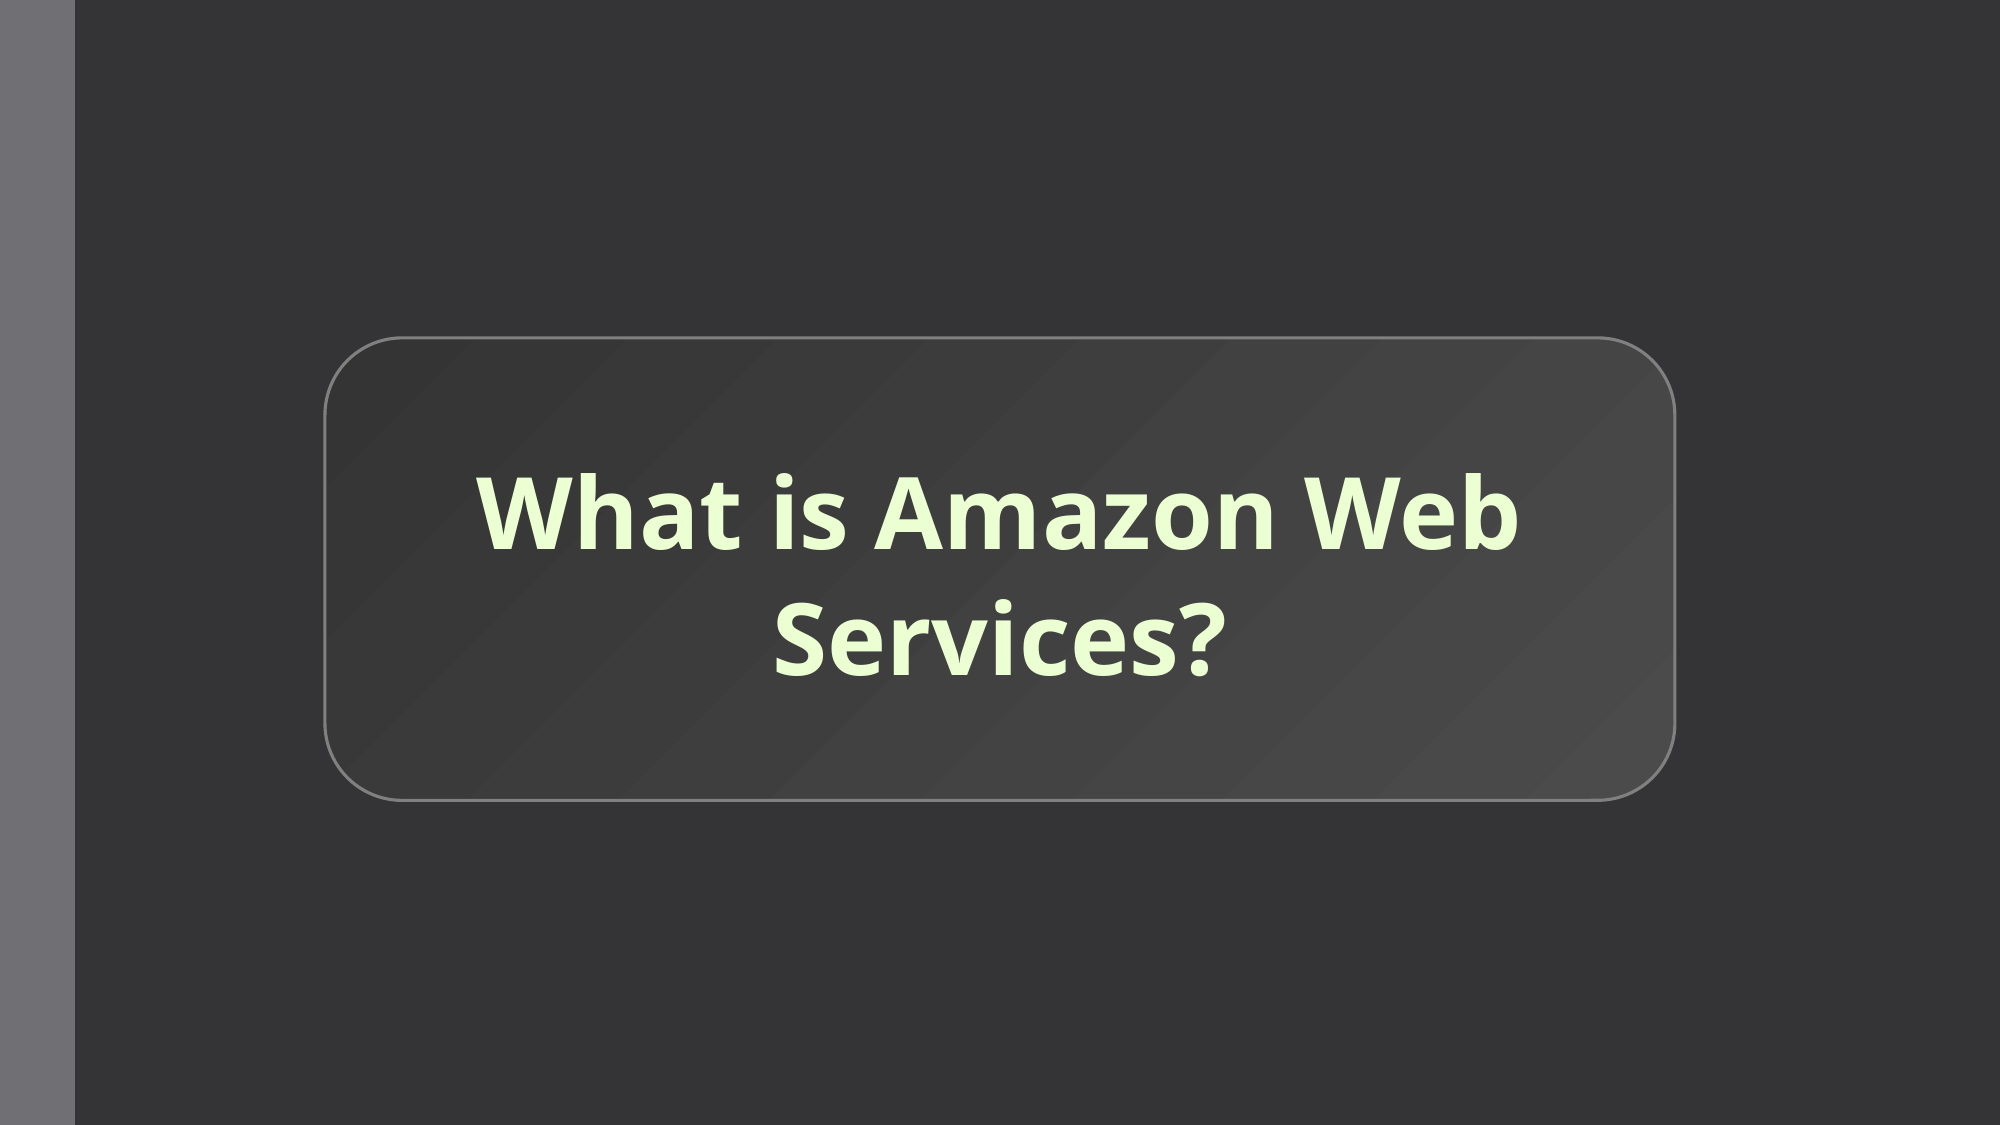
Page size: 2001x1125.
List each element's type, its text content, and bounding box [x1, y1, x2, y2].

text_box What is Amazon Web Services? [324, 337, 1675, 801]
